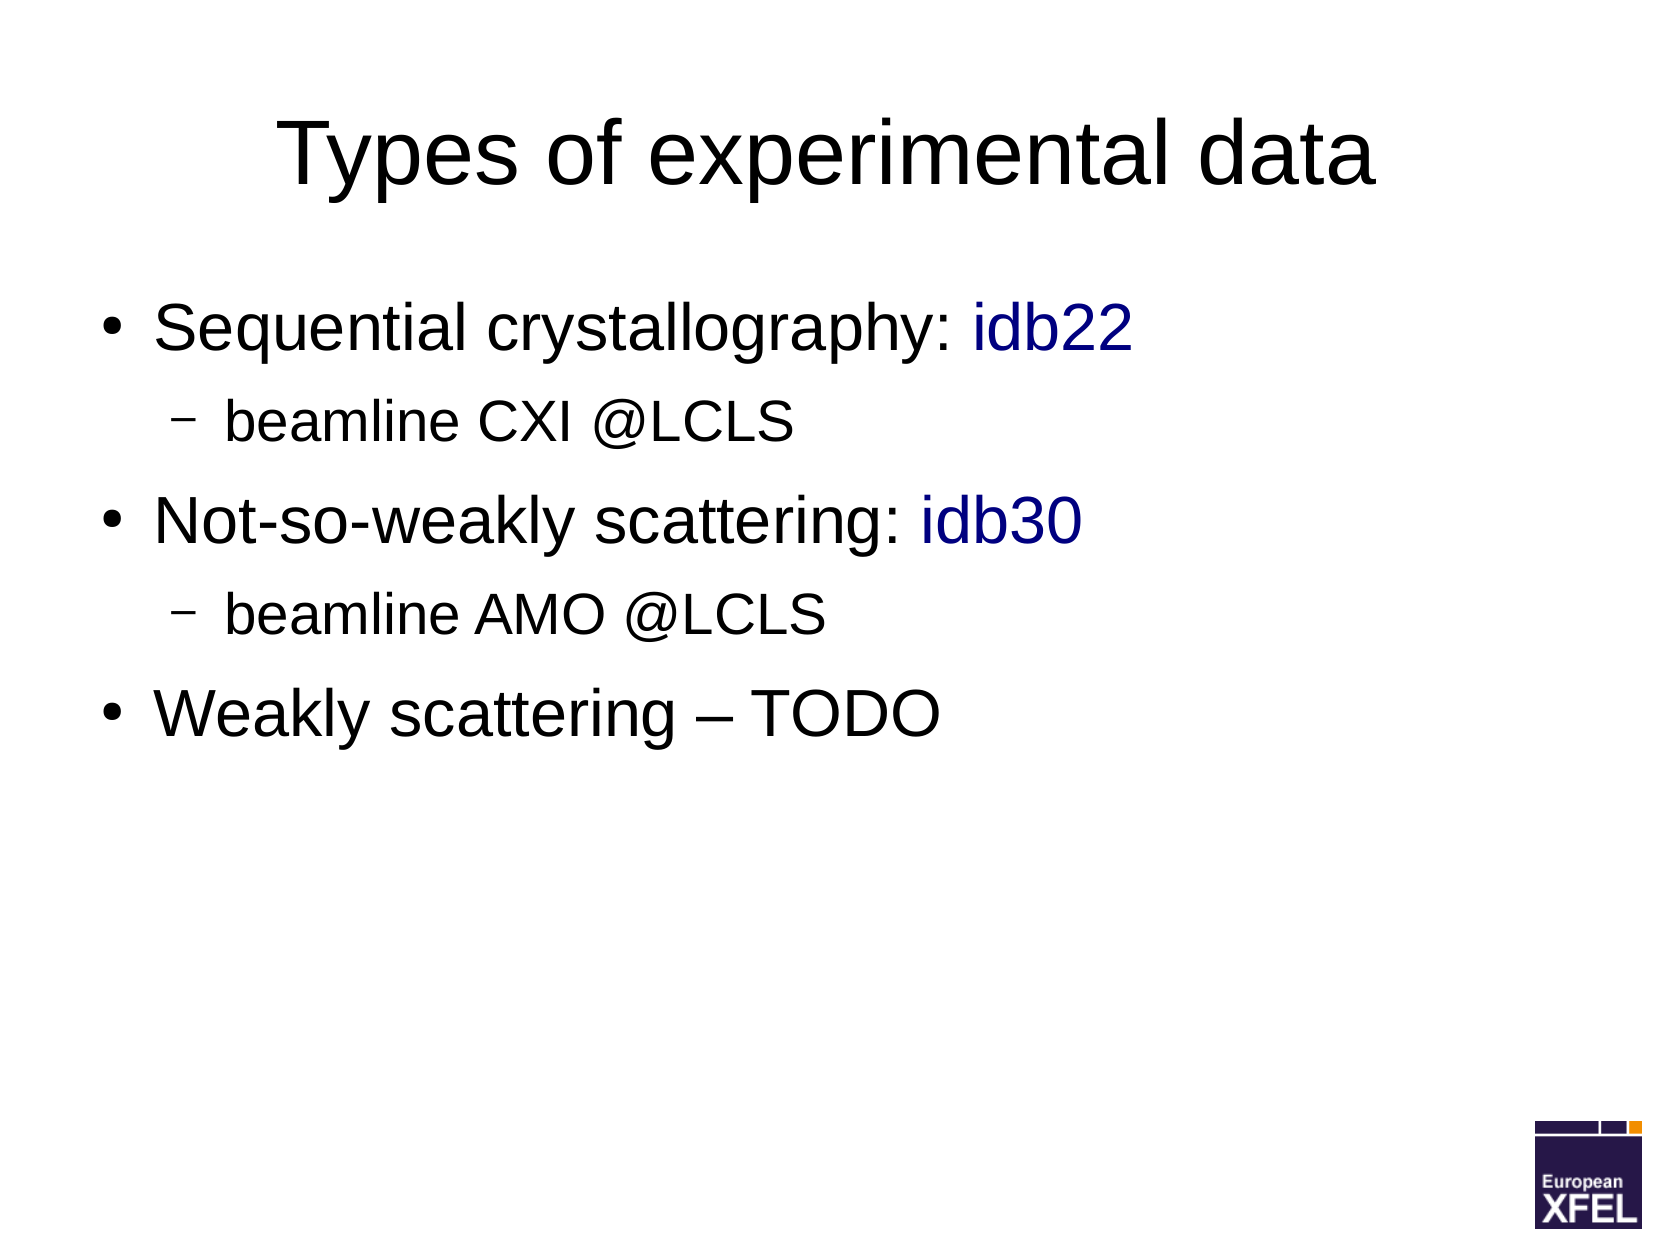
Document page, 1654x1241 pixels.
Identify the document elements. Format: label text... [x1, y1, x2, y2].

picture [1535, 1121, 1642, 1229]
title Types of experimental data [82, 49, 1571, 257]
list Sequential crystallography: idb22 beamline CXI @LCLS Not-so-weakly scattering: idb30 beamline AMO @LCLS Weakly scattering – TODO [82, 290, 1571, 1010]
